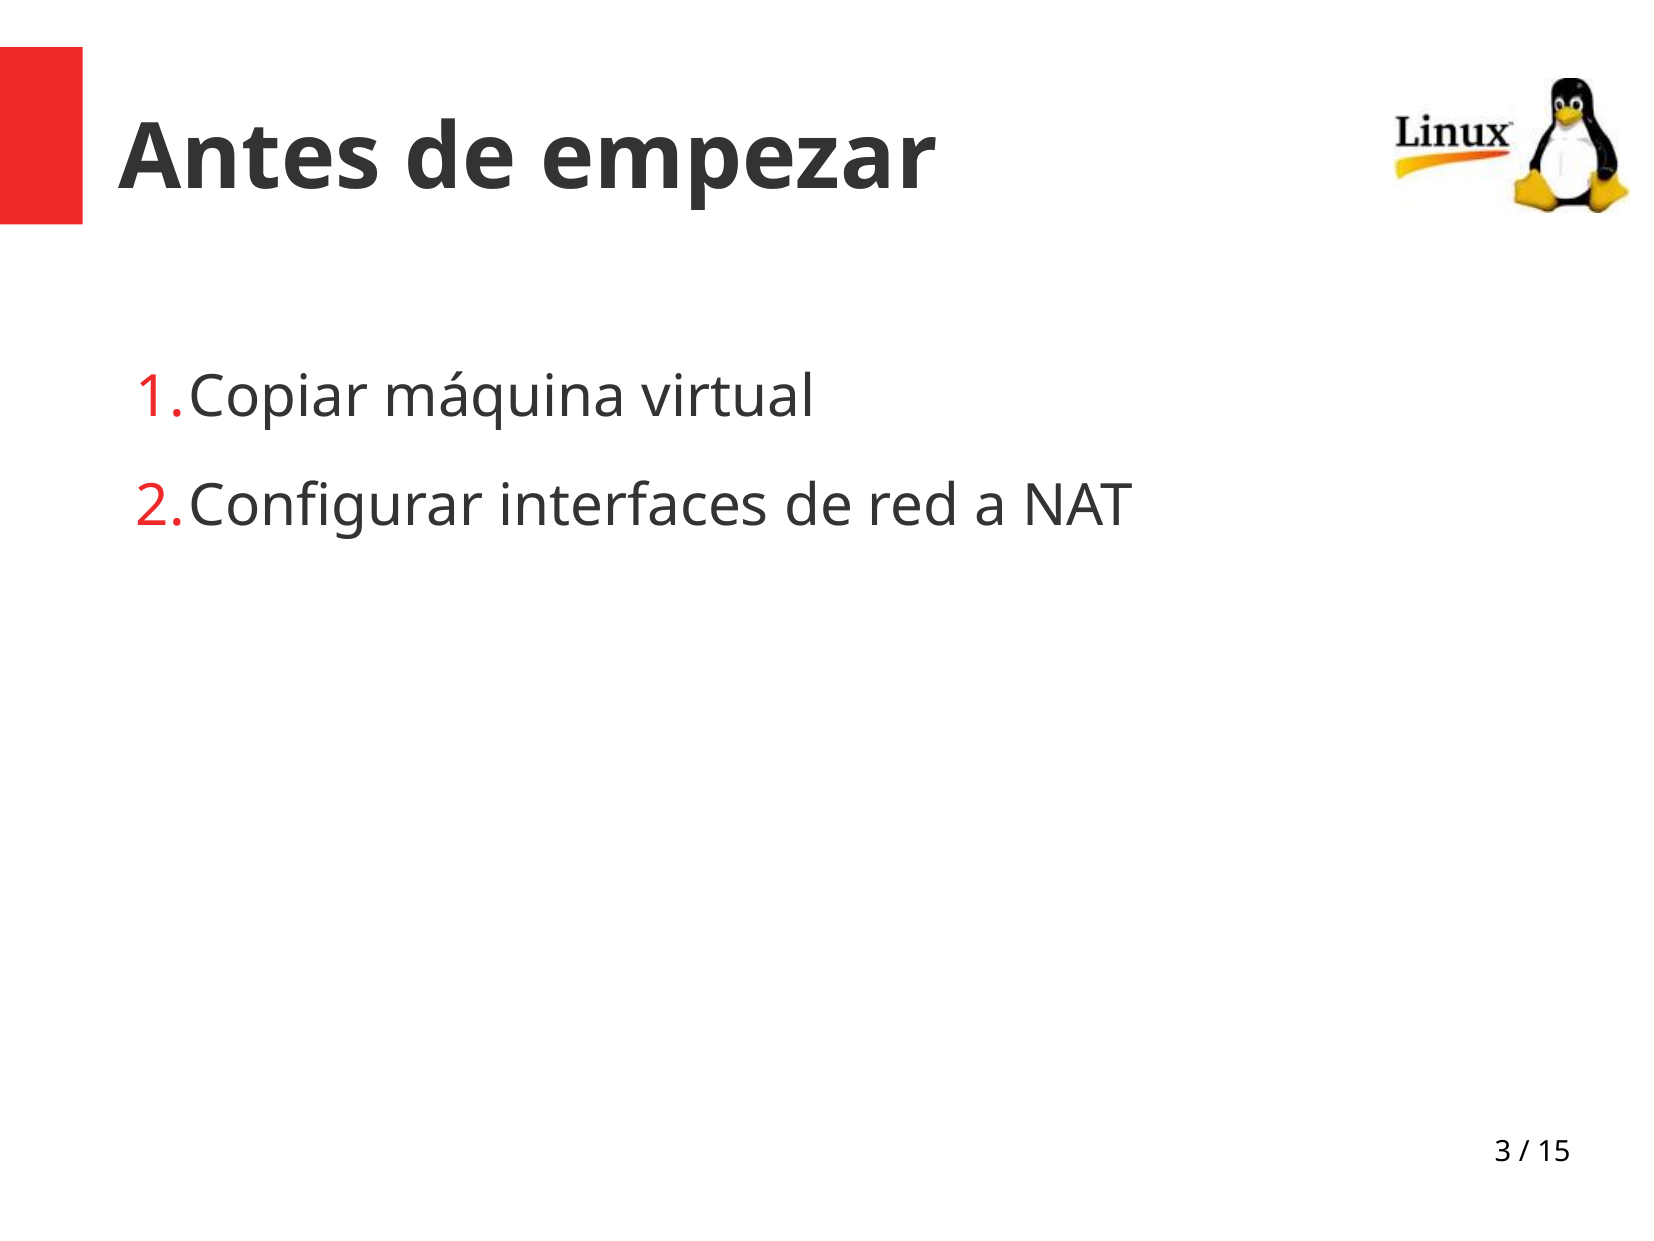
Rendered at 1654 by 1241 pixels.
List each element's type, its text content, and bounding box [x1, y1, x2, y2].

title Antes de empezar [118, 49, 1571, 257]
picture [1393, 78, 1630, 213]
list Copiar máquina virtual Configurar interfaces de red a NAT [118, 354, 1536, 1074]
